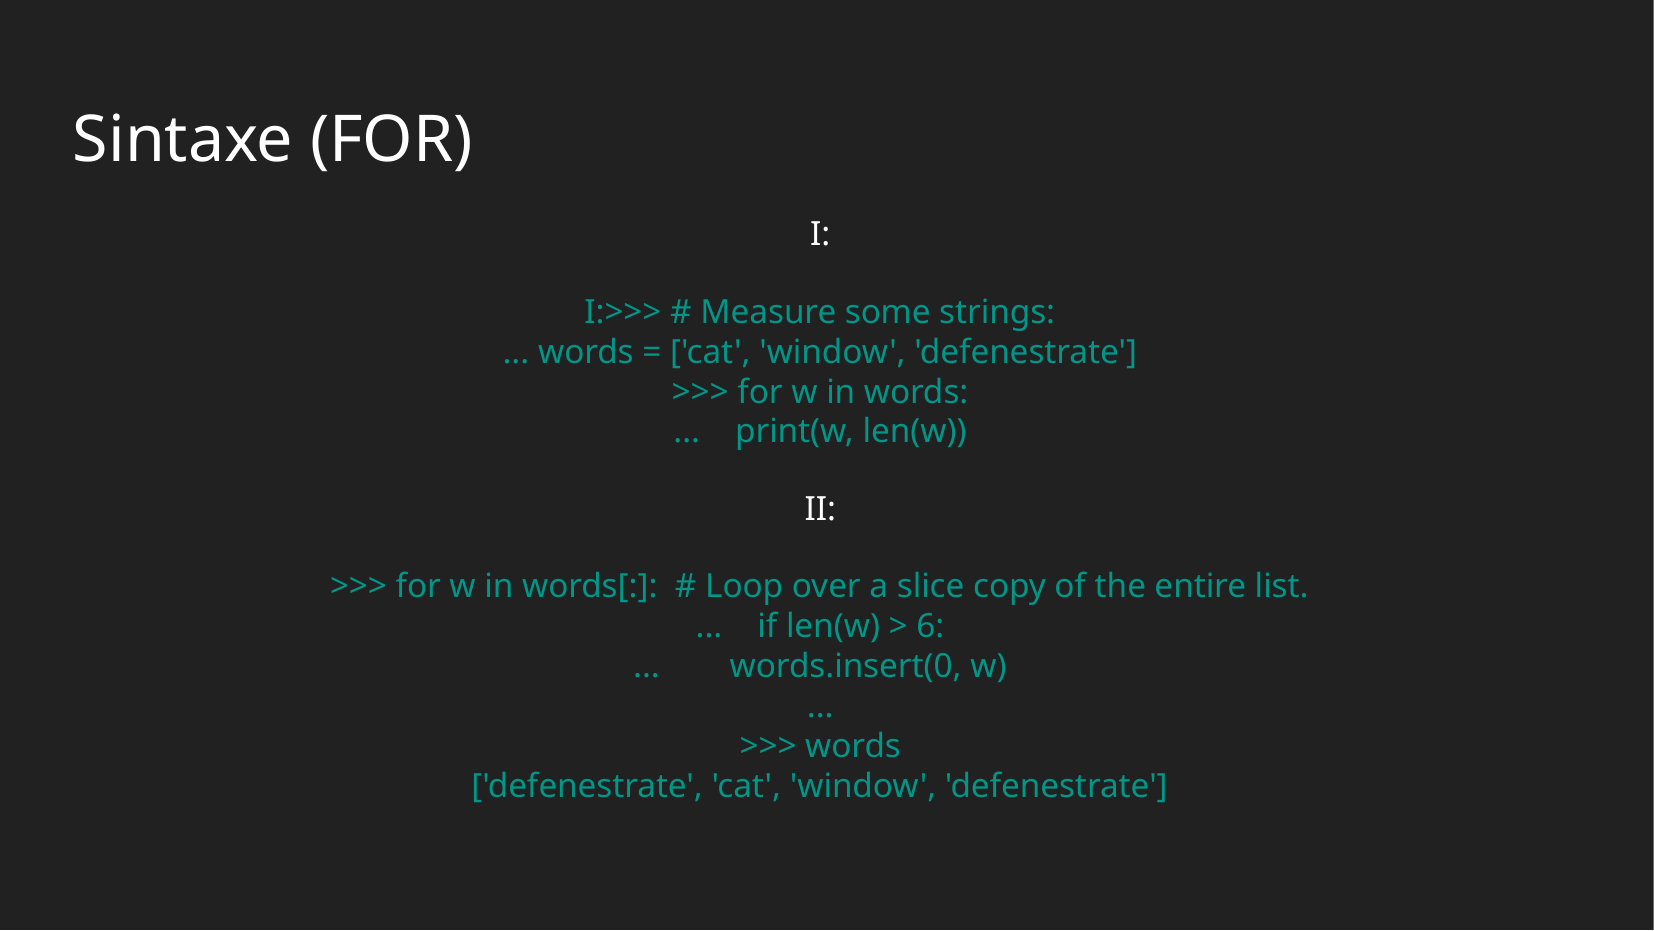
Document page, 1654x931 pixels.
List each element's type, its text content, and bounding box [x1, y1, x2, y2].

title Sintaxe (FOR) [56, 80, 1598, 185]
list I: I:>>> # Measure some strings: ... words = ['cat', 'window', 'defenestrate'] >>> for w in words: ... print(w, len(w)) II: >>> for w in words[:]: # Loop over a slice copy of the entire list. ... if len(w) > 6: ... words.insert(0, w) ... >>> words ['defenestrate', 'cat', 'window', 'defenestrate'] [56, 195, 1585, 914]
